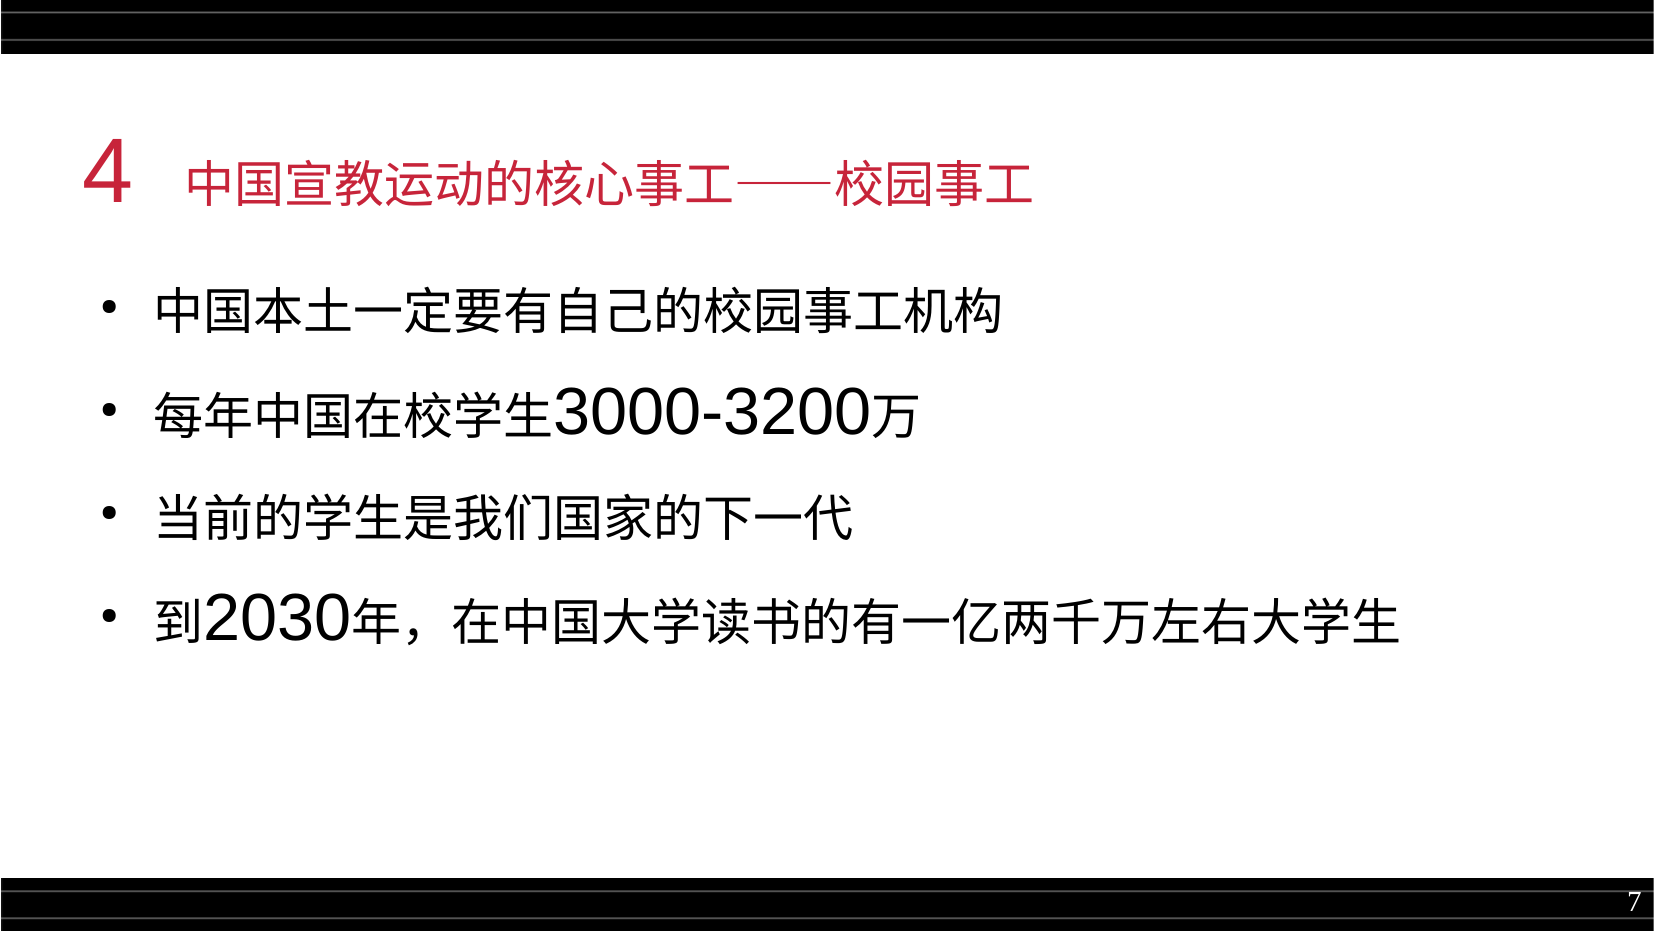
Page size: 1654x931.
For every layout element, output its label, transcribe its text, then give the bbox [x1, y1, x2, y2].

title 4 中国宣教运动的核心事工——校园事工 [82, 92, 1571, 249]
picture [1, 0, 1654, 54]
list 中国本土一定要有自己的校园事工机构 每年中国在校学生3000-3200万 当前的学生是我们国家的下一代 到2030年，在中国大学读书的有一亿两千万左右大学生 [82, 271, 1571, 851]
picture [1, 878, 1654, 931]
